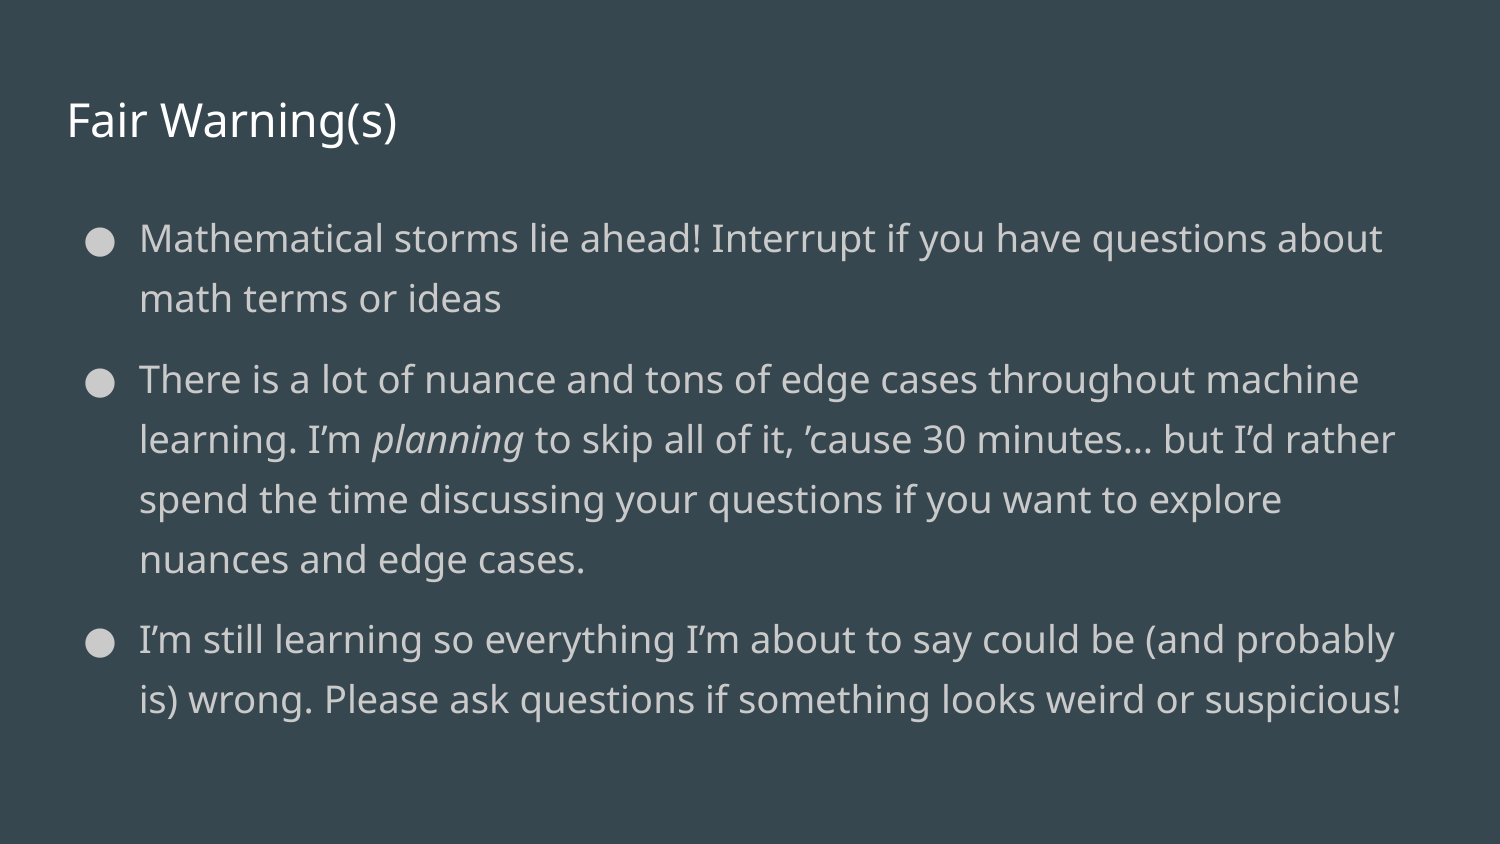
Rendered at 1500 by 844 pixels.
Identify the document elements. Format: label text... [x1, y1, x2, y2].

title Fair Warning(s) [51, 72, 1449, 167]
list Mathematical storms lie ahead! Interrupt if you have questions about math terms or ideas There is a lot of nuance and tons of edge cases throughout machine learning. I’m planning to skip all of it, ’cause 30 minutes… but I’d rather spend the time discussing your questions if you want to explore nuances and edge cases. I’m still learning so everything I’m about to say could be (and probably is) wrong. Please ask questions if something looks weird or suspicious! [51, 189, 1449, 750]
